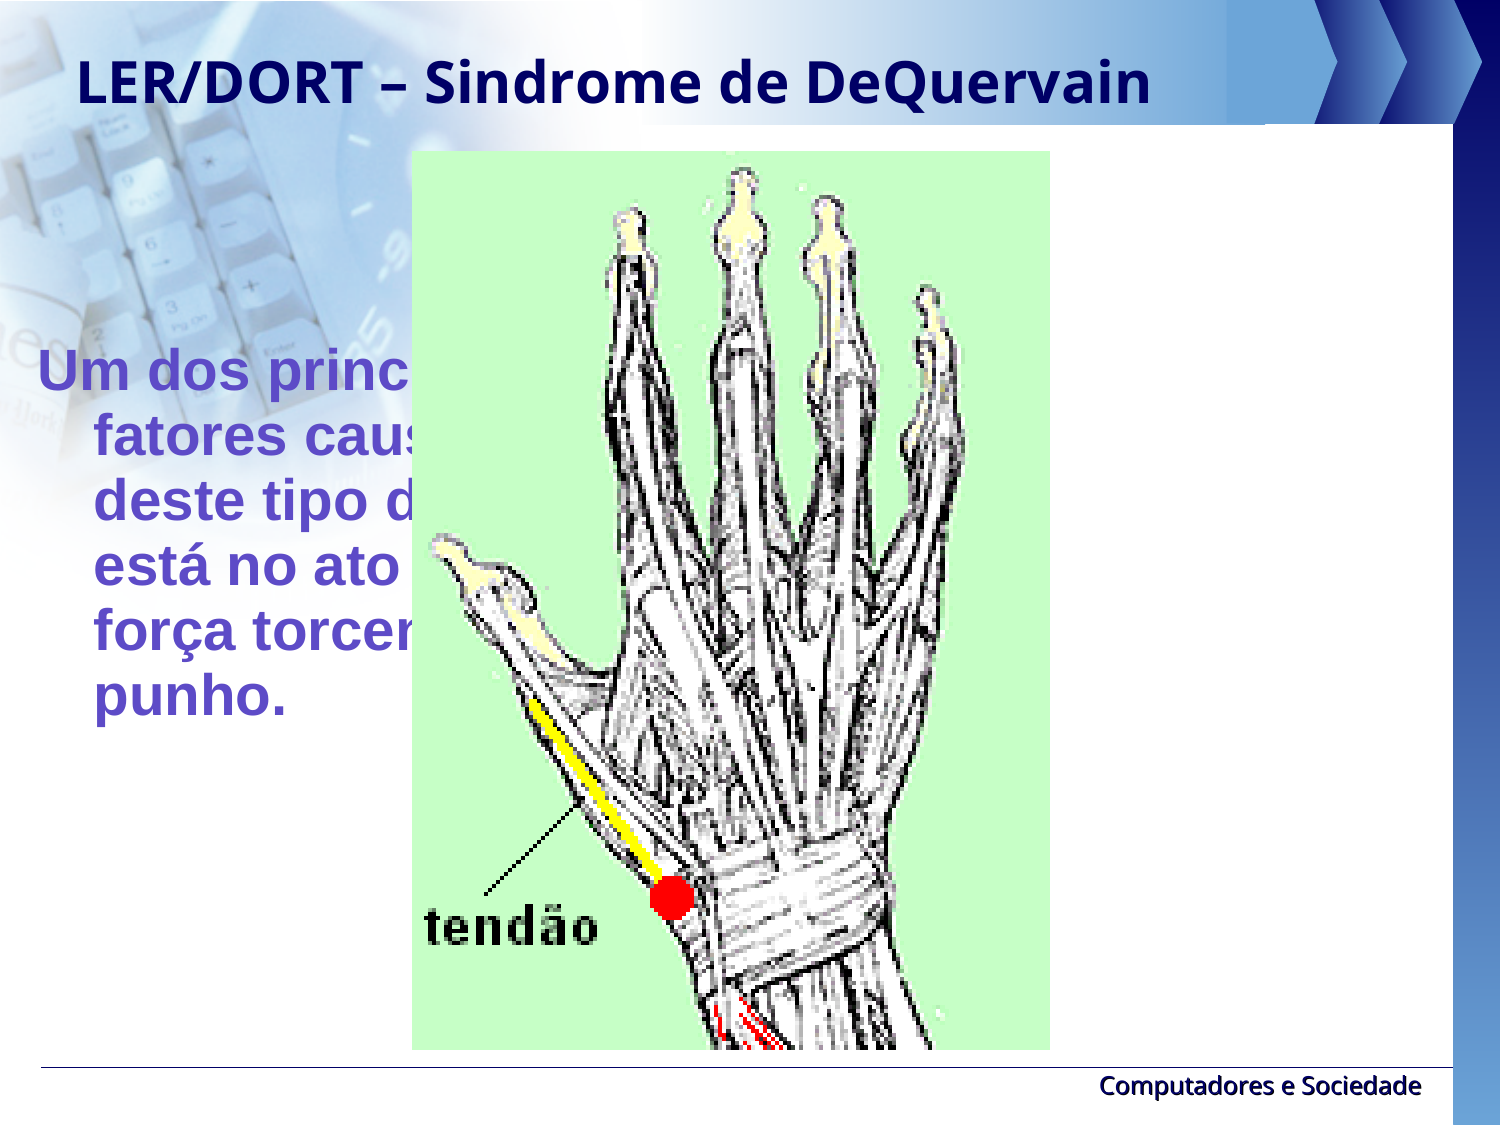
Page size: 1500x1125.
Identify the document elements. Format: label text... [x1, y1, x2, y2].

list Um dos principais fatores causadores deste tipo de lesão está no ato de fazer força torcendo o punho. [37, 337, 412, 937]
picture [412, 151, 1406, 1051]
title LER/DORT – Sindrome de DeQuervain [75, 12, 1351, 150]
